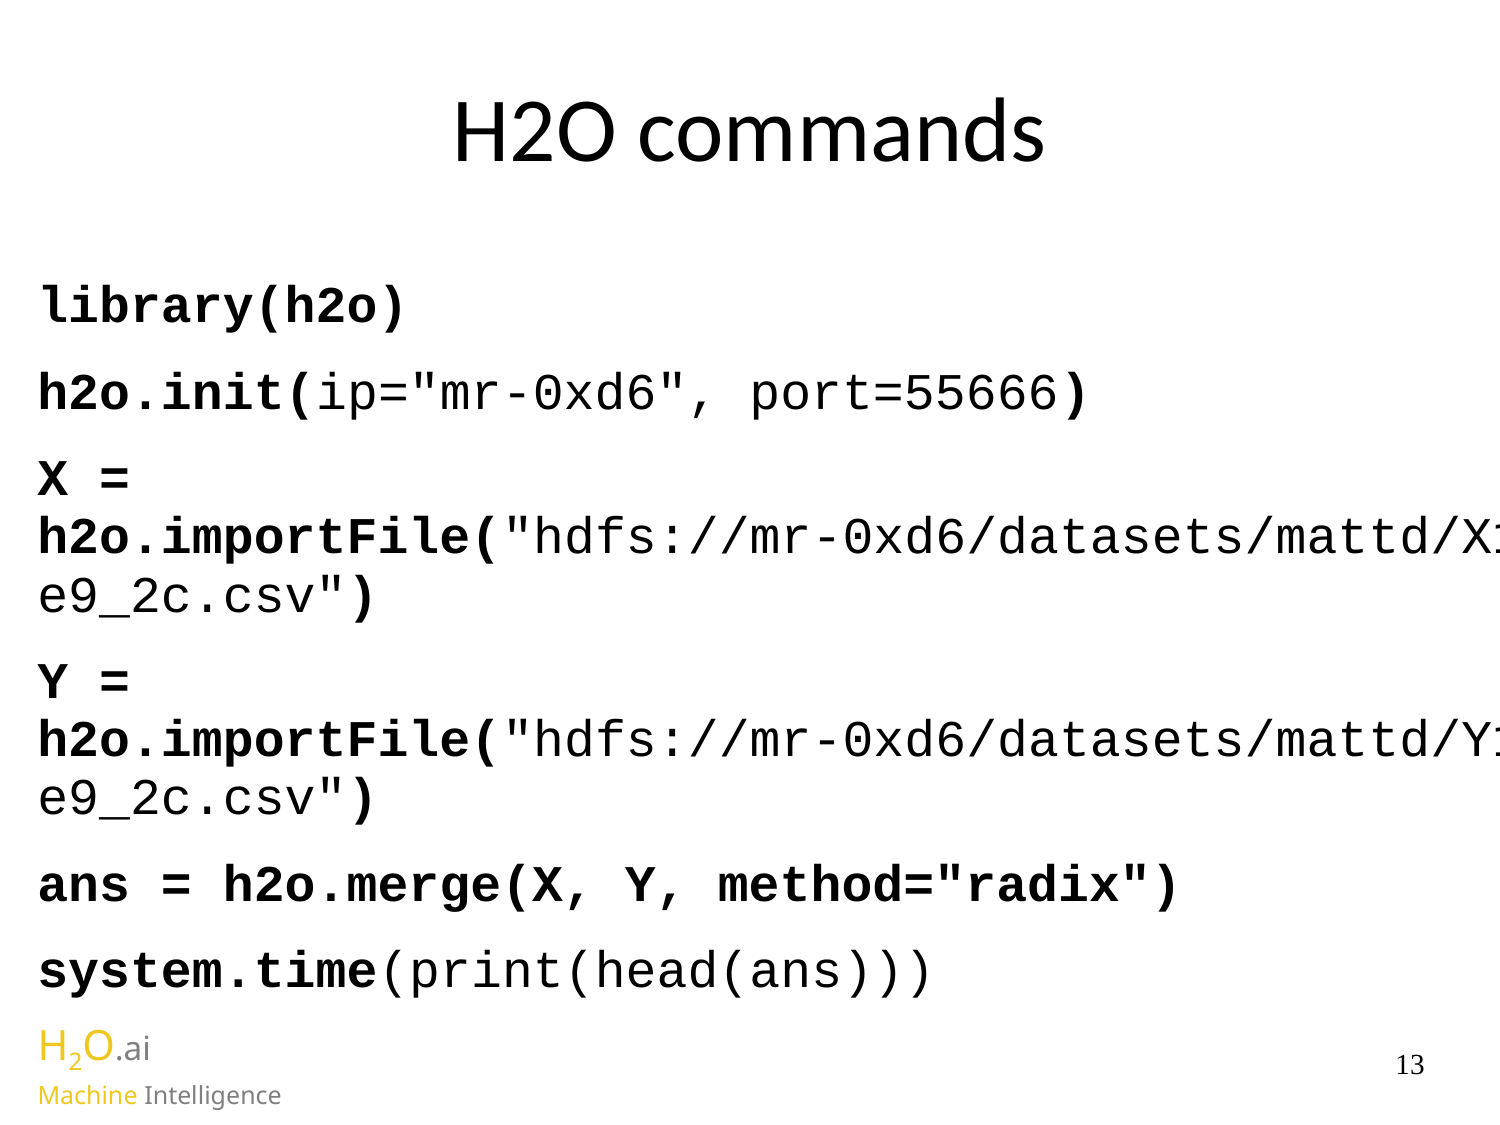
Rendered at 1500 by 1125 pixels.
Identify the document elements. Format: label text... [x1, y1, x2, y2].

list library(h2o) h2o.init(ip="mr-0xd6", port=55666) X = h2o.importFile("hdfs://mr-0xd6/datasets/mattd/X1e9_2c.csv") Y = h2o.importFile("hdfs://mr-0xd6/datasets/mattd/Y1e9_2c.csv") ans = h2o.merge(X, Y, method="radix") system.time(print(head(ans))) [0, 280, 1500, 1006]
title H2O commands [75, 15, 1425, 263]
